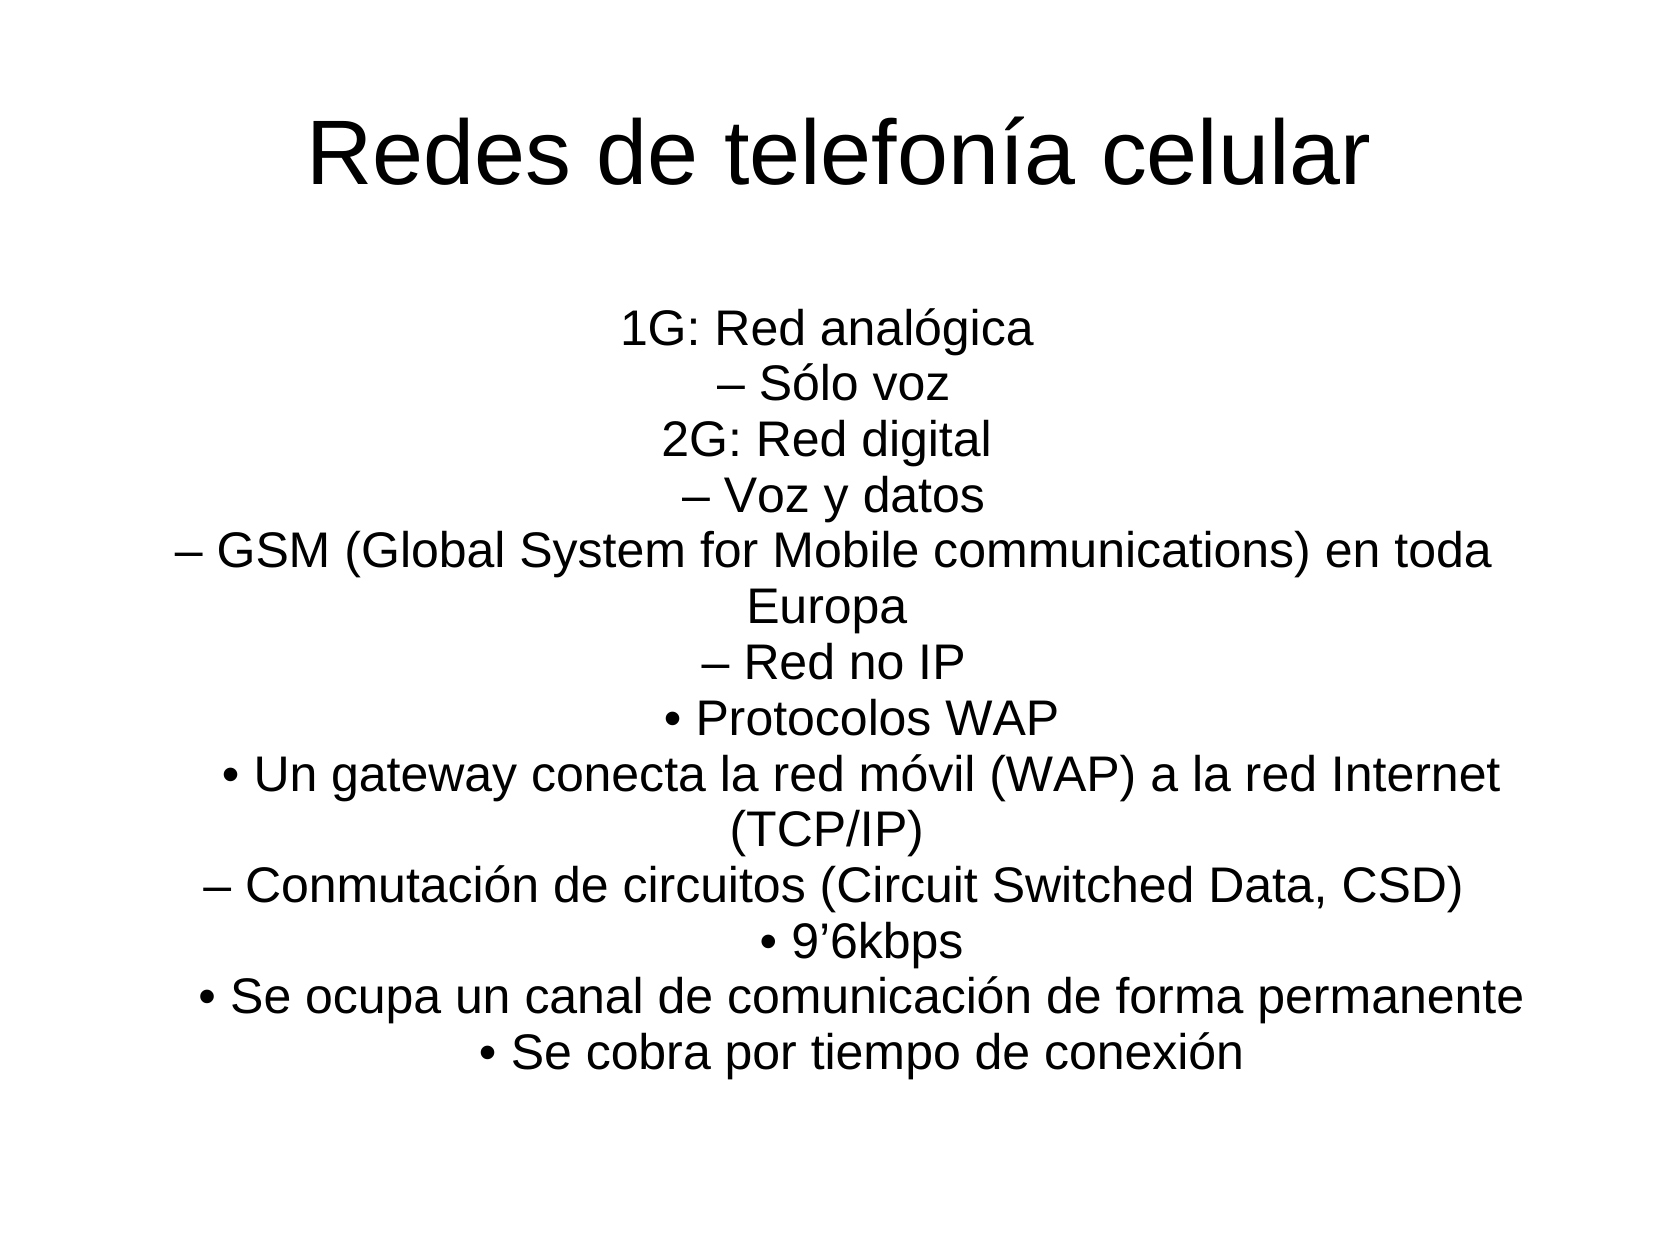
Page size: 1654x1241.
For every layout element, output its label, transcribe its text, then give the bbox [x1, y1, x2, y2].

title Redes de telefonía celular [82, 49, 1571, 243]
subtitle 1G: Red analógica – Sólo voz 2G: Red digital – Voz y datos – GSM (Global System for Mobile communications) en toda Europa – Red no IP • Protocolos WAP • Un gateway conecta la red móvil (WAP) a la red Internet (TCP/IP) – Conmutación de circuitos (Circuit Switched Data, CSD) • 9’6kbps • Se ocupa un canal de comunicación de forma permanente • Se cobra por tiempo de conexión [82, 243, 1571, 1156]
